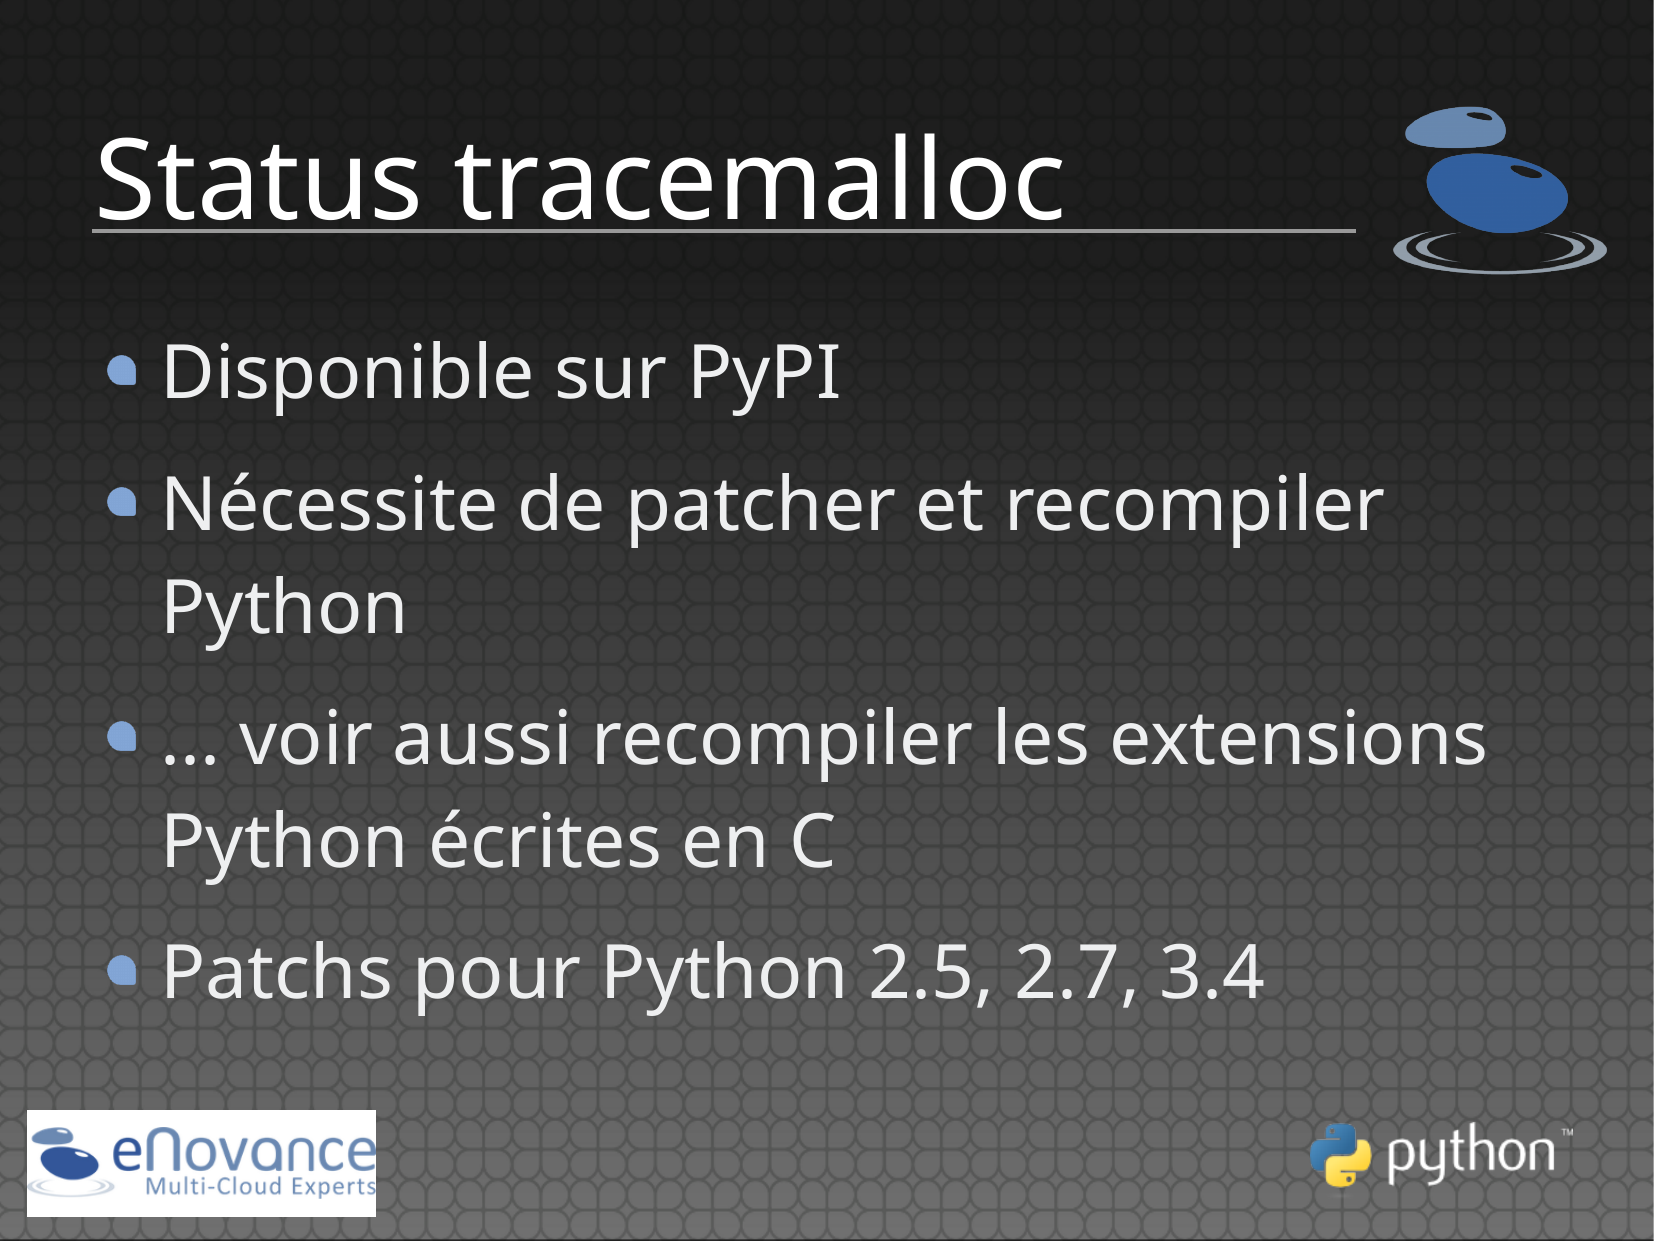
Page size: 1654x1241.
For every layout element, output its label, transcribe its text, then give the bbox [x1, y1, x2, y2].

title Status tracemalloc [94, 100, 1426, 251]
picture [0, 0, 1654, 1241]
list Disponible sur PyPI Nécessite de patcher et recompiler Python ... voir aussi recompiler les extensions Python écrites en C Patchs pour Python 2.5, 2.7, 3.4 [89, 318, 1636, 1139]
